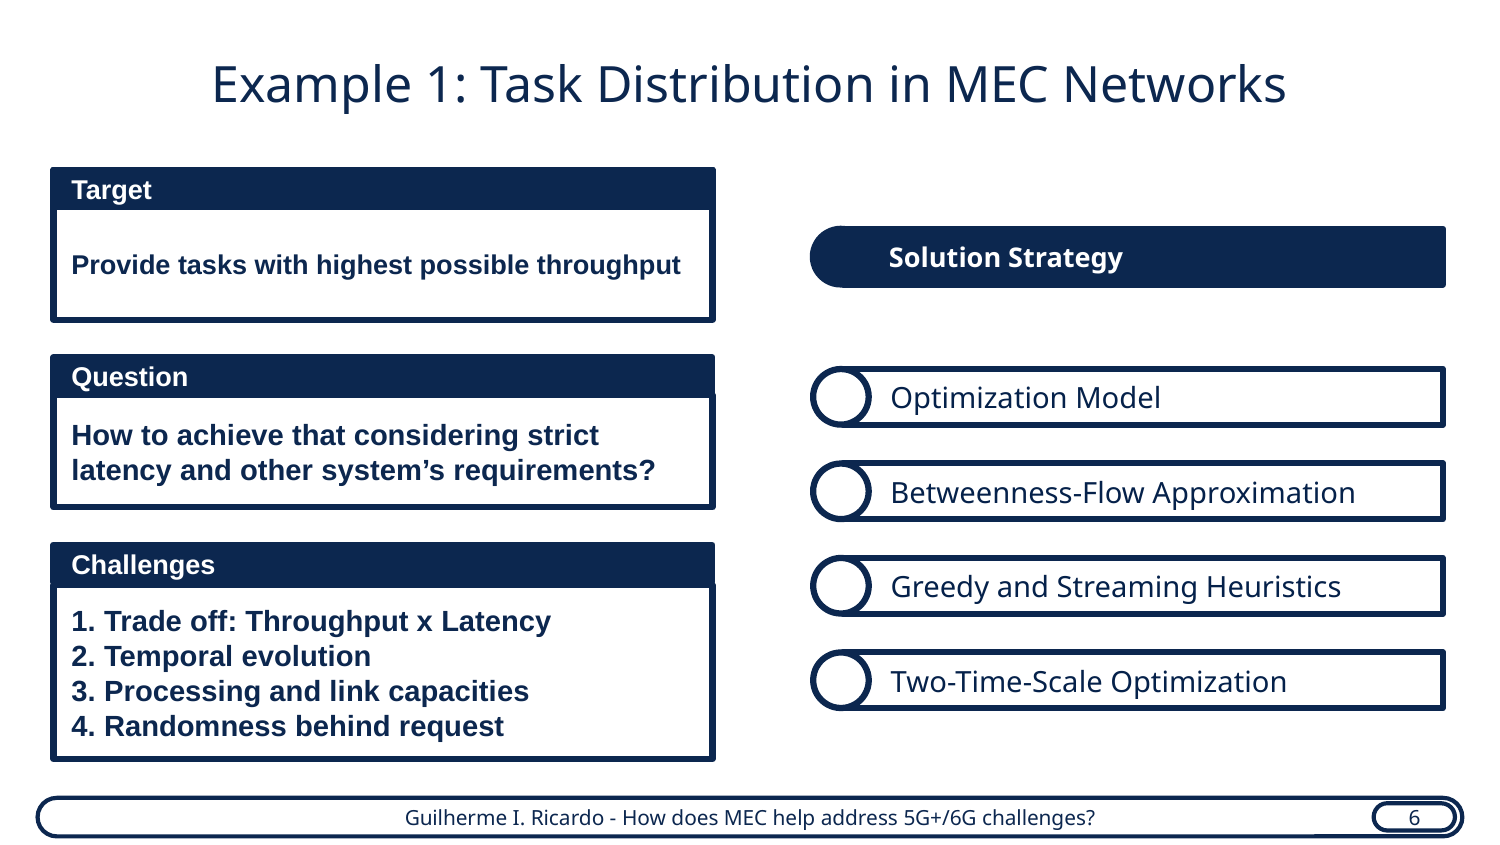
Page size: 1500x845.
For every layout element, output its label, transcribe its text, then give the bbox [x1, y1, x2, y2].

text_box Target [53, 169, 713, 208]
text_box [813, 652, 869, 709]
text_box Question [53, 357, 713, 395]
text_box Provide tasks with highest possible throughput [53, 208, 713, 320]
text_box [812, 228, 869, 285]
text_box Betweenness-Flow Approximation [843, 463, 1443, 520]
text_box [813, 557, 869, 614]
text_box Optimization Model [842, 368, 1443, 425]
text_box Guilherme I. Ricardo - How does MEC help address 5G+/6G challenges? [37, 797, 1463, 837]
text_box [813, 369, 869, 425]
text_box Challenges [53, 544, 713, 583]
text_box 1. Trade off: Throughput x Latency 2. Temporal evolution 3. Processing and link capacities 4. Randomness behind request [53, 584, 713, 760]
text_box [813, 463, 869, 520]
text_box 6 [1373, 803, 1456, 831]
text_box How to achieve that considering strict latency and other system’s requirements? [53, 395, 713, 508]
text_box Greedy and Streaming Heuristics [842, 557, 1443, 614]
text_box Example 1: Task Distribution in MEC Networks [37, 37, 1463, 193]
text_box Solution Strategy [844, 228, 1444, 285]
text_box Two-Time-Scale Optimization [842, 652, 1443, 709]
